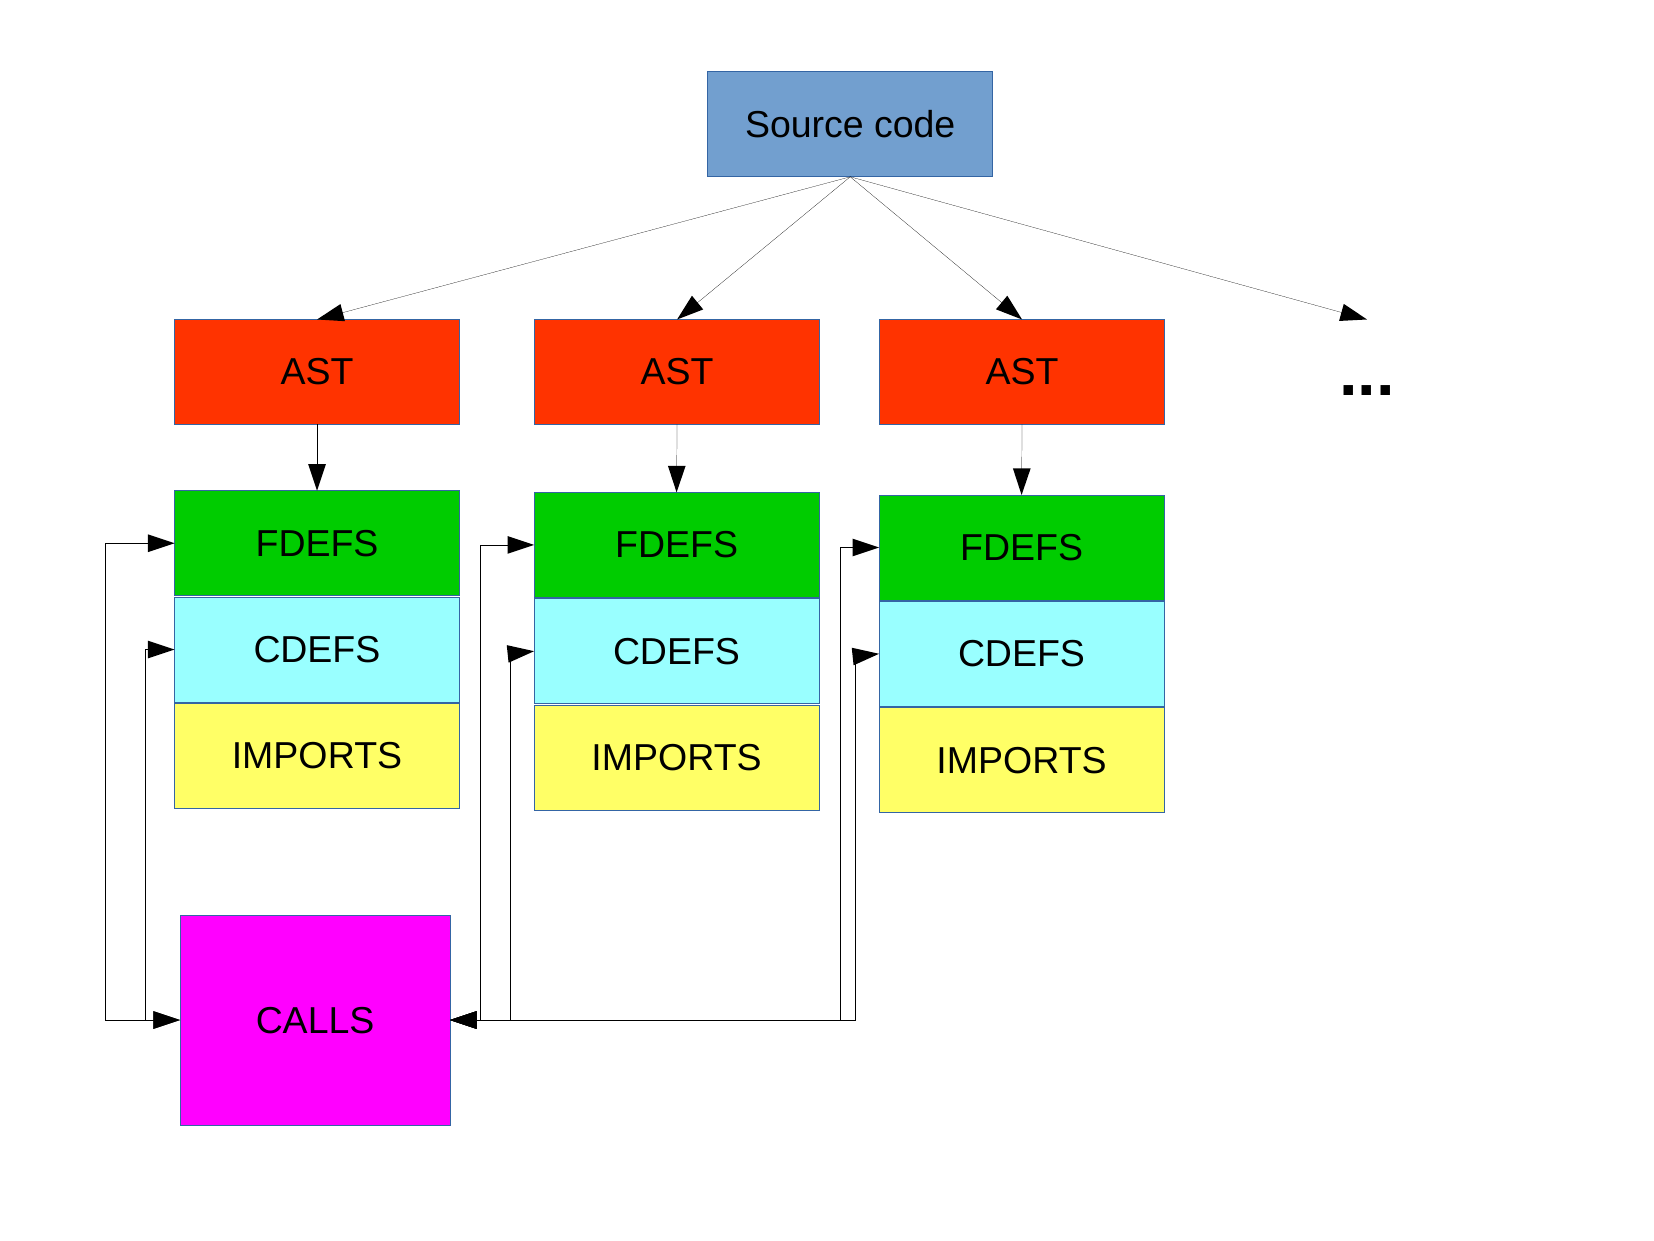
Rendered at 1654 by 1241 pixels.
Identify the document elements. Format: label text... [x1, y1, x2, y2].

text_box AST [534, 319, 820, 425]
text_box Source code [707, 71, 993, 177]
text_box IMPORTS [534, 705, 820, 811]
text_box CDEFS [534, 598, 820, 704]
text_box IMPORTS [879, 707, 1165, 813]
text_box FDEFS [534, 492, 820, 598]
text_box IMPORTS [174, 703, 460, 809]
text_box FDEFS [879, 495, 1165, 601]
text_box CDEFS [879, 601, 1165, 707]
text_box CDEFS [174, 597, 460, 703]
text_box ... [1224, 319, 1510, 425]
text_box FDEFS [174, 490, 460, 596]
text_box CALLS [180, 915, 451, 1126]
text_box AST [879, 319, 1165, 425]
text_box AST [174, 319, 460, 425]
